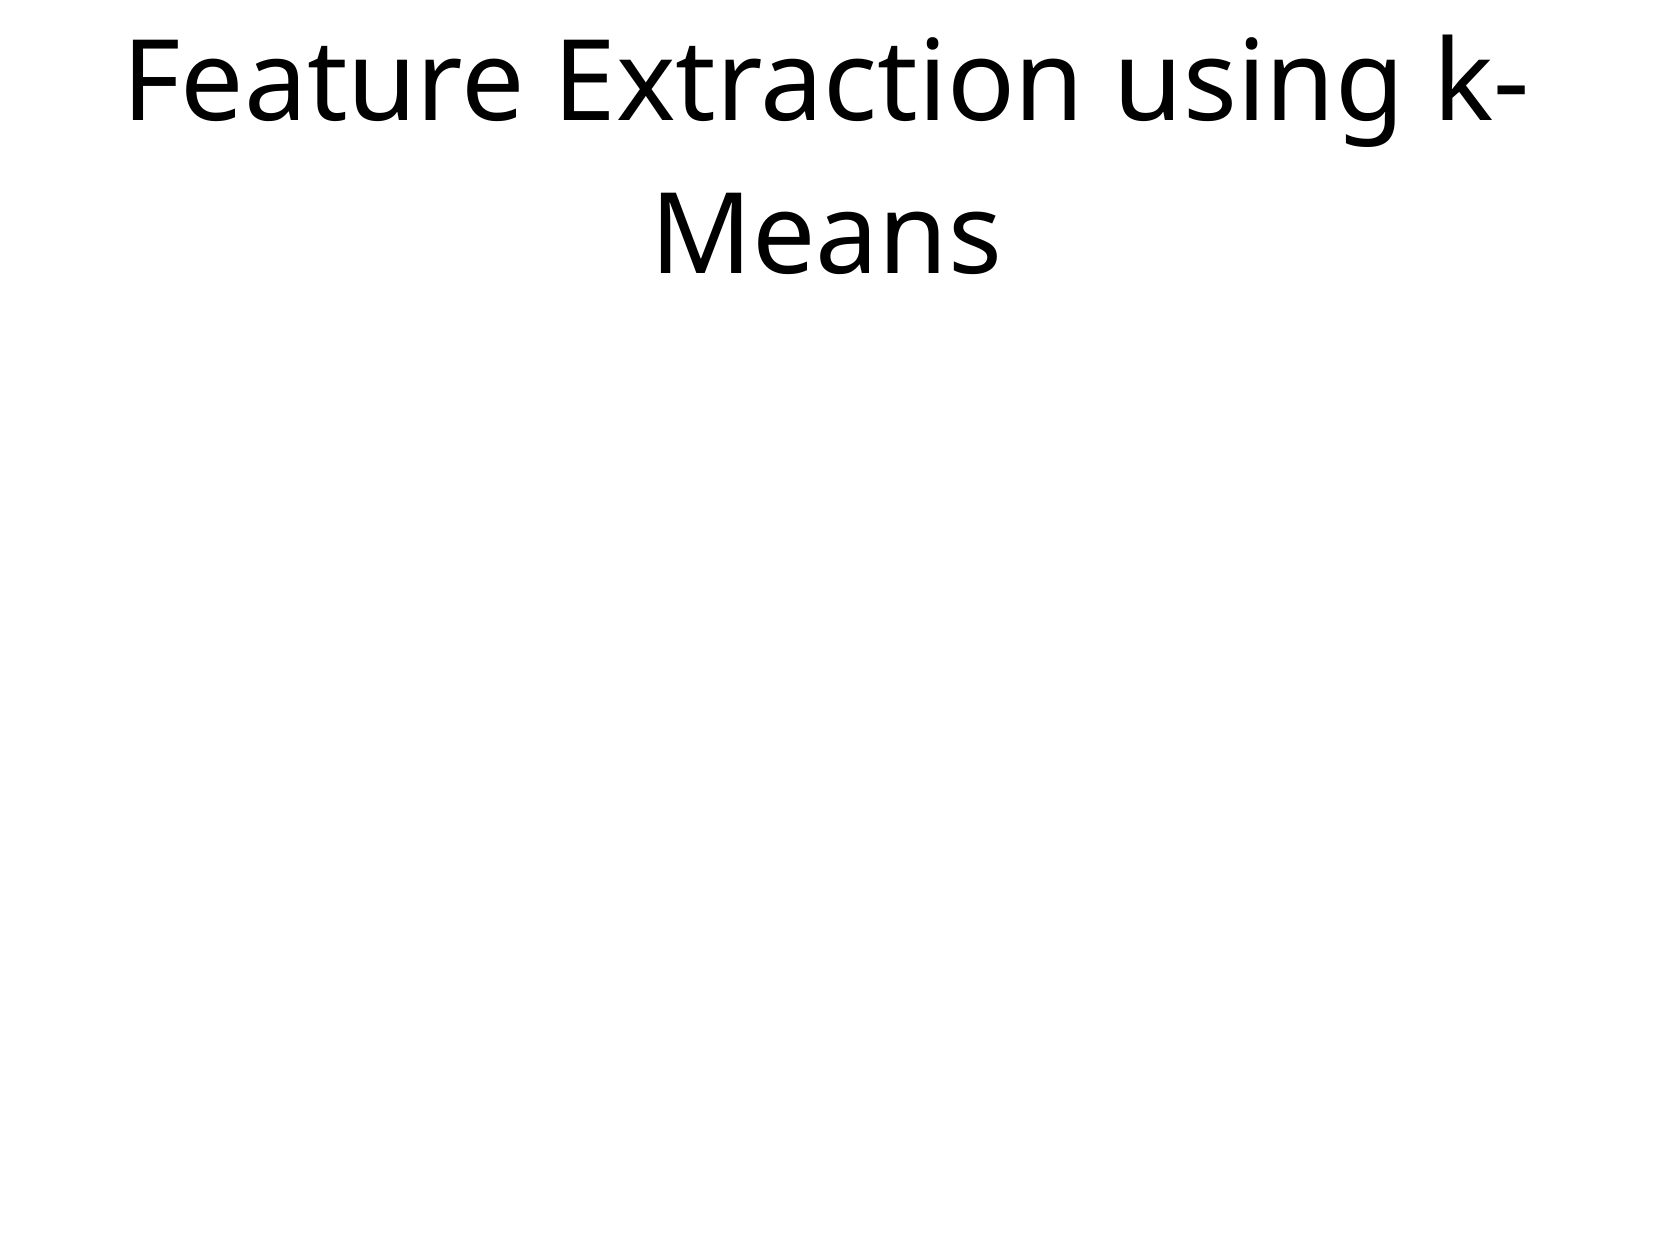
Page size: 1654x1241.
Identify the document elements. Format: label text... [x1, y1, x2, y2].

title Feature Extraction using k-Means [82, 49, 1571, 257]
